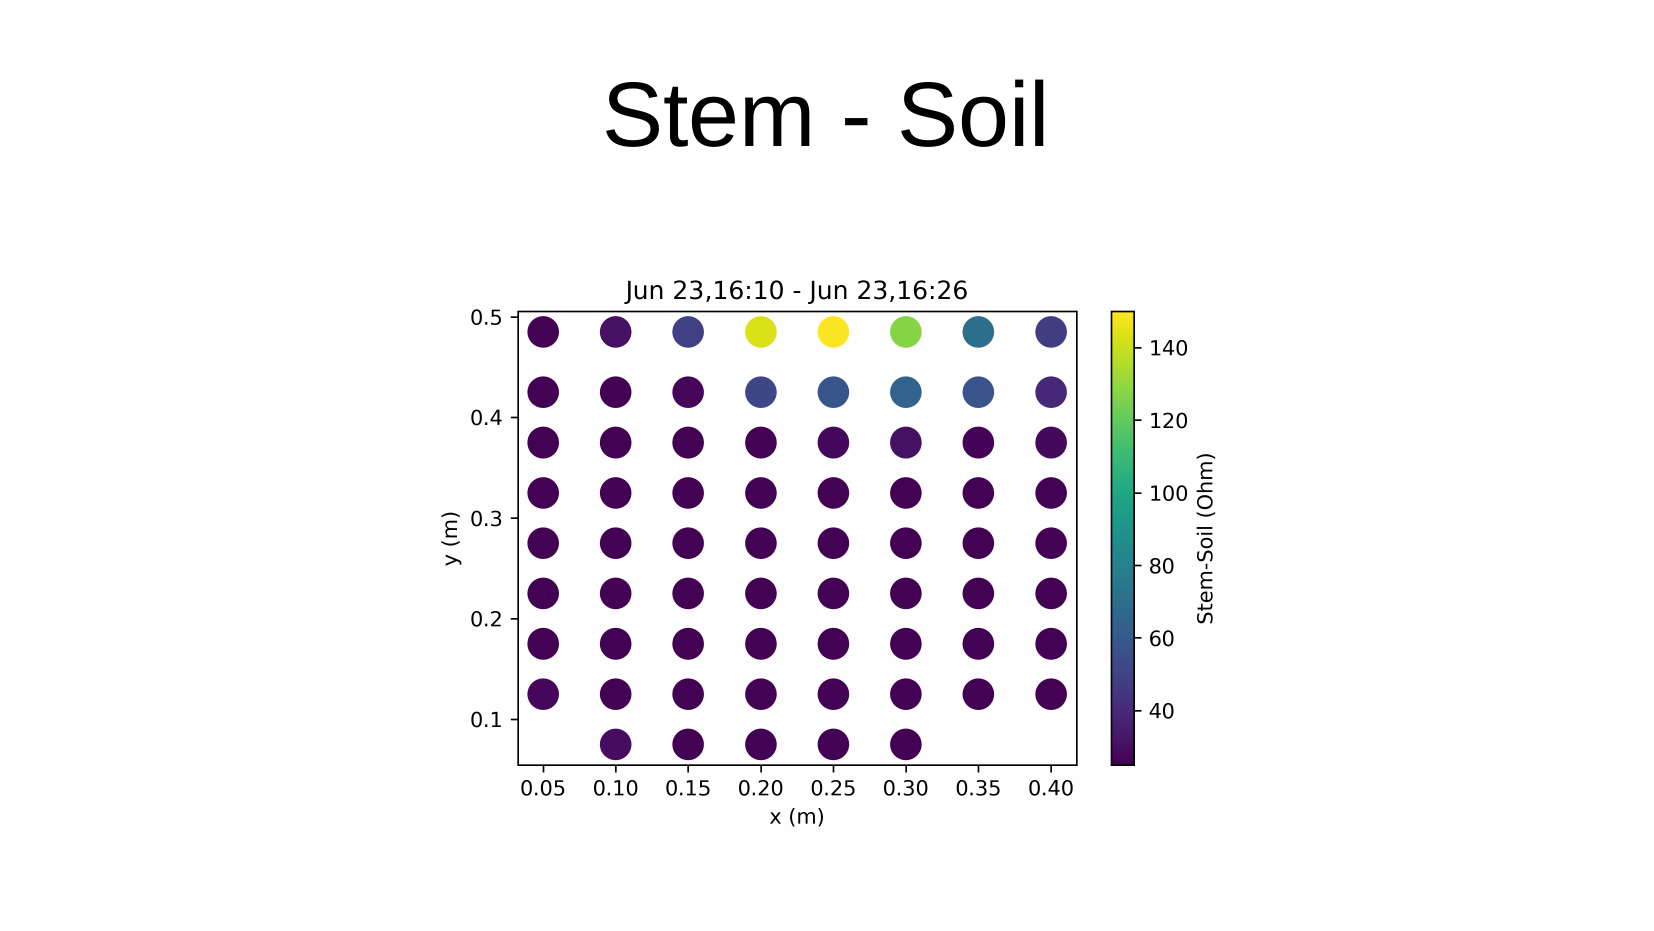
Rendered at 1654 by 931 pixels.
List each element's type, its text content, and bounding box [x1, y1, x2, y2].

title Stem - Soil [82, 37, 1571, 193]
picture [405, 239, 1306, 840]
